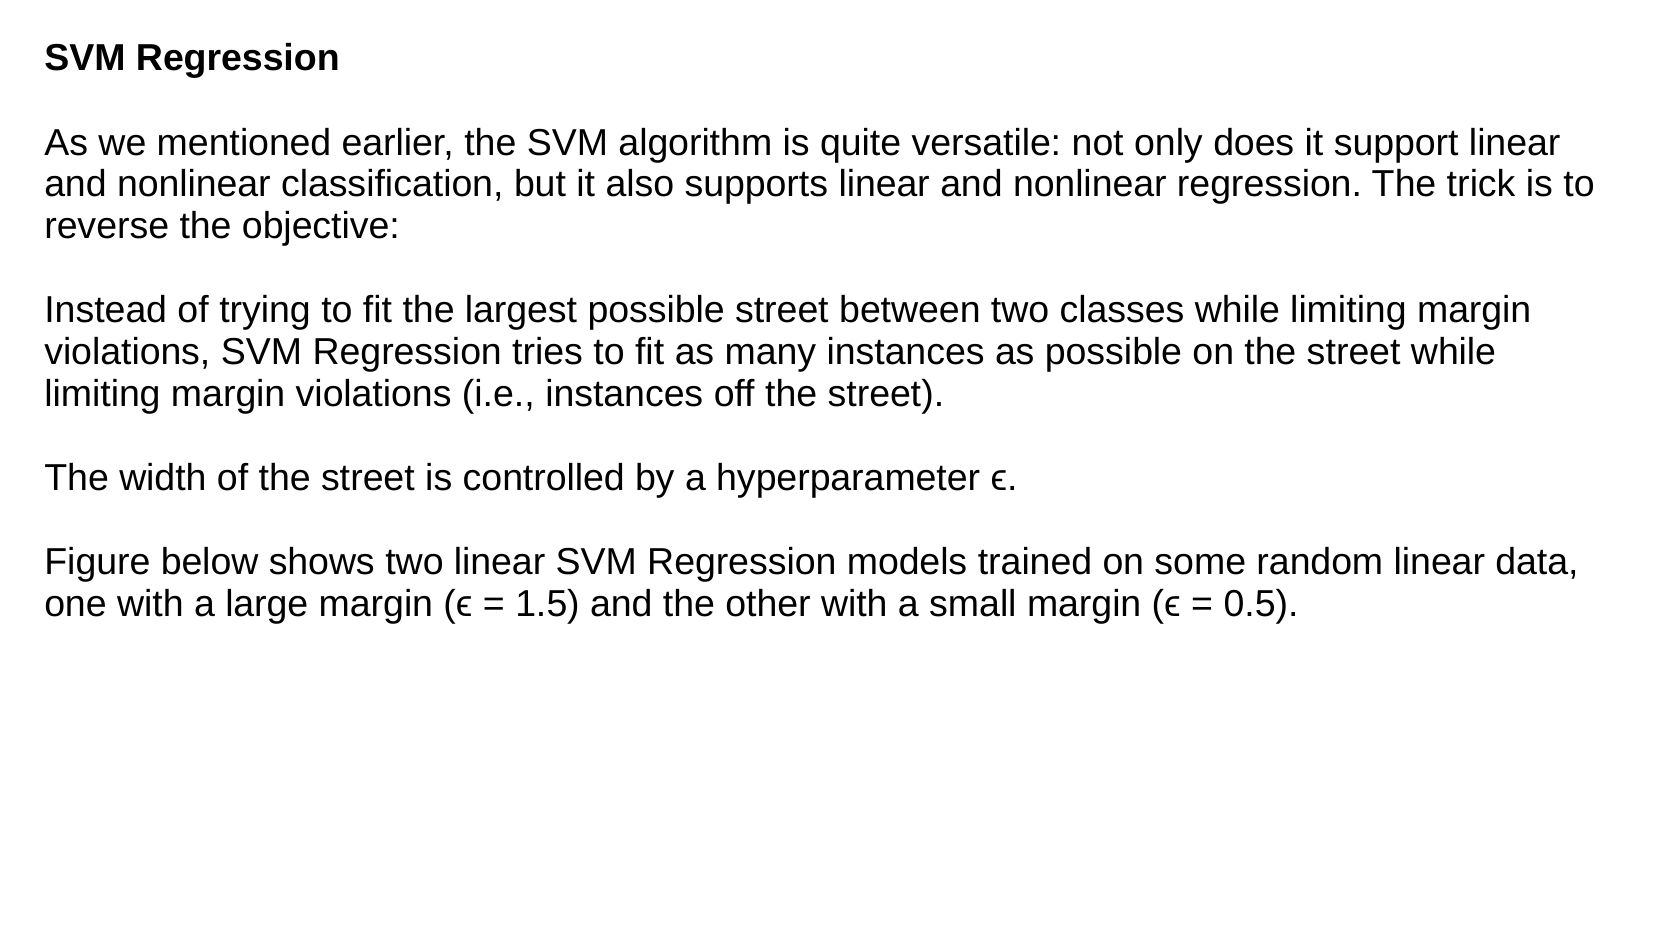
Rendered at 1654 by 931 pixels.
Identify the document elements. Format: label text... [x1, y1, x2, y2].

text_box SVM Regression As we mentioned earlier, the SVM algorithm is quite versatile: not only does it support linear and nonlinear classification, but it also supports linear and nonlinear regression. The trick is to reverse the objective: Instead of trying to fit the largest possible street between two classes while limiting margin violations, SVM Regression tries to fit as many instances as possible on the street while limiting margin violations (i.e., instances off the street). The width of the street is controlled by a hyperparameter ϵ. Figure below shows two linear SVM Regression models trained on some random linear data, one with a large margin (ϵ = 1.5) and the other with a small margin (ϵ = 0.5). [29, 29, 1625, 633]
